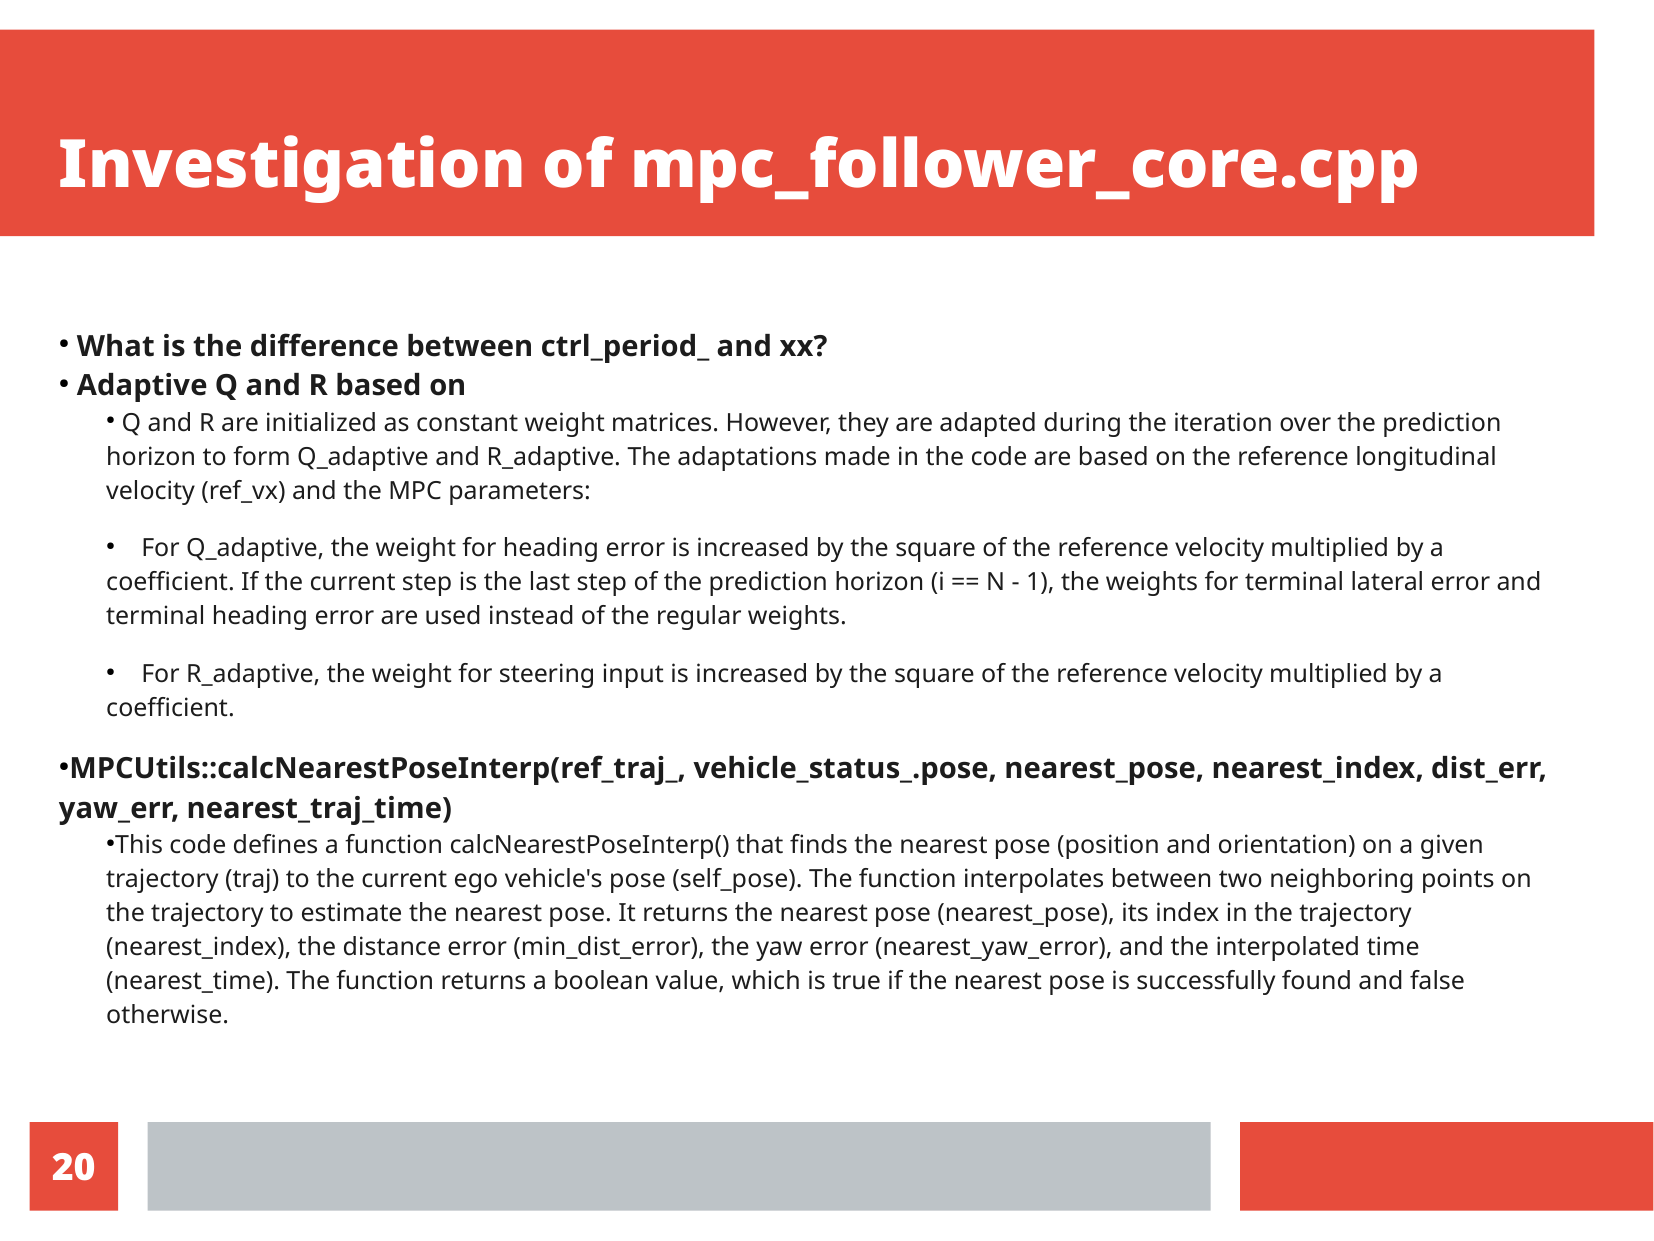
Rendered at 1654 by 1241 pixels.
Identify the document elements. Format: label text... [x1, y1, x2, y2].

title Investigation of mpc_follower_core.cpp [59, 59, 1595, 207]
list What is the difference between ctrl_period_ and xx? Adaptive Q and R based on Q and R are initialized as constant weight matrices. However, they are adapted during the iteration over the prediction horizon to form Q_adaptive and R_adaptive. The adaptations made in the code are based on the reference longitudinal velocity (ref_vx) and the MPC parameters: For Q_adaptive, the weight for heading error is increased by the square of the reference velocity multiplied by a coefficient. If the current step is the last step of the prediction horizon (i == N - 1), the weights for terminal lateral error and terminal heading error are used instead of the regular weights. For R_adaptive, the weight for steering input is increased by the square of the reference velocity multiplied by a coefficient. MPCUtils::calcNearestPoseInterp(ref_traj_, vehicle_status_.pose, nearest_pose, nearest_index, dist_err, yaw_err, nearest_traj_time) This code defines a function calcNearestPoseInterp() that finds the nearest pose (position and orientation) on a given trajectory (traj) to the current ego vehicle's pose (self_pose). The function interpolates between two neighboring points on the trajectory to estimate the nearest pose. It returns the nearest pose (nearest_pose), its index in the trajectory (nearest_index), the distance error (min_dist_error), the yaw error (nearest_yaw_error), and the interpolated time (nearest_time). The function returns a boolean value, which is true if the nearest pose is successfully found and false otherwise. [59, 324, 1565, 1093]
